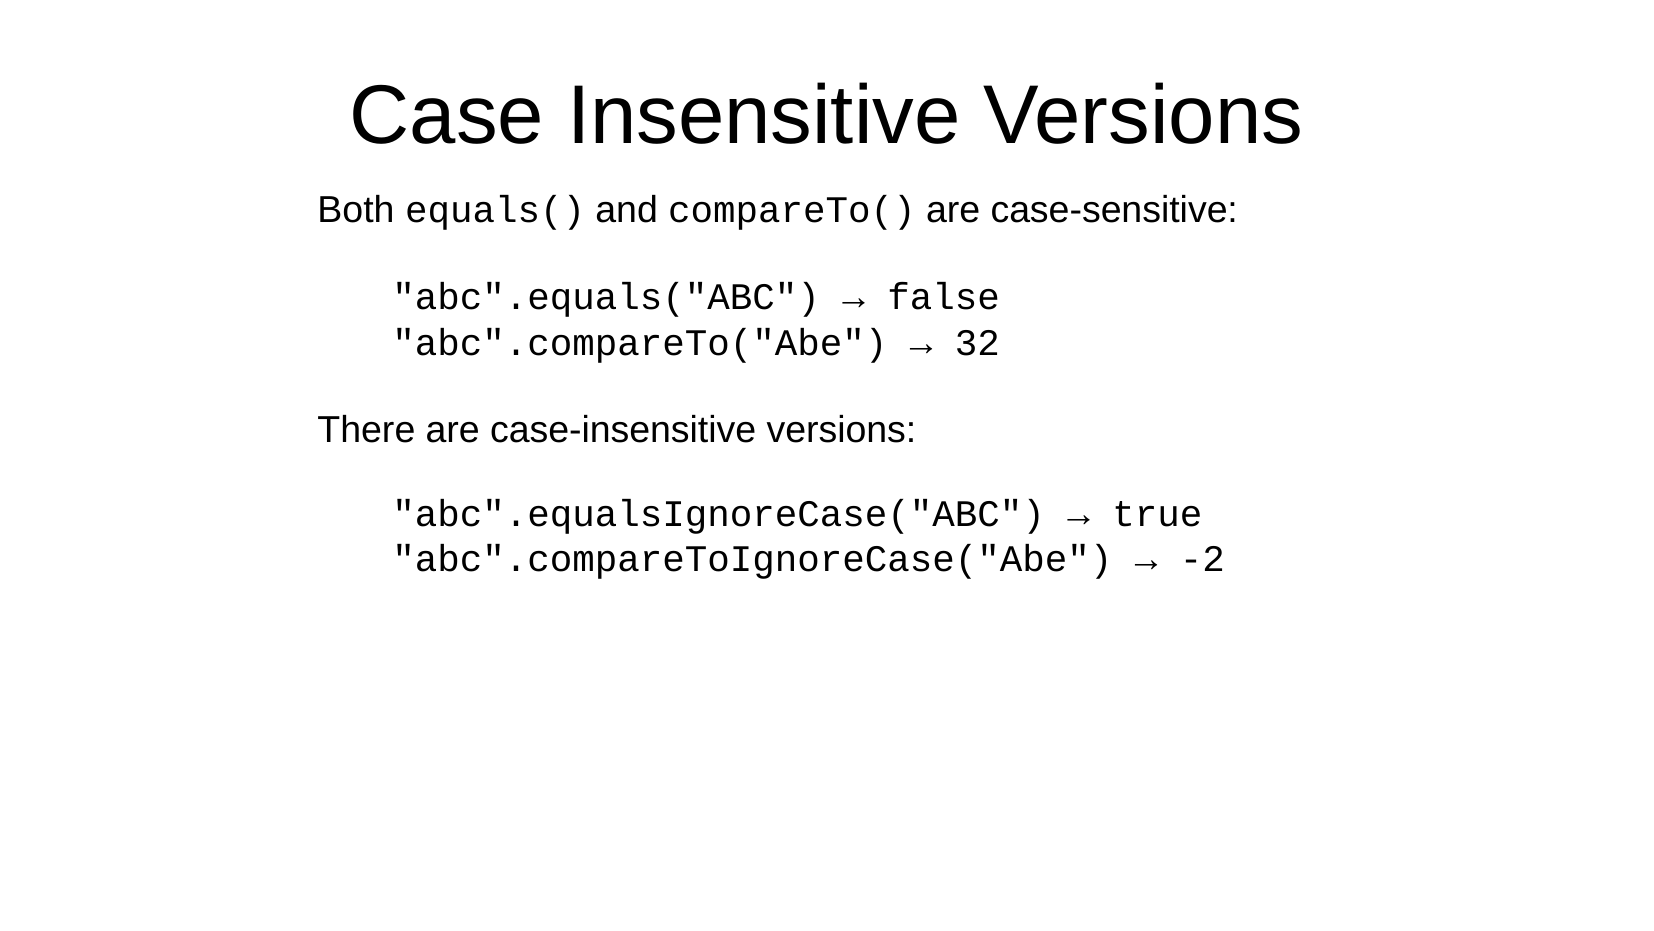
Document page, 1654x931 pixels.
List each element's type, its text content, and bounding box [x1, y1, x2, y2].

title Case Insensitive Versions [82, 37, 1571, 193]
text_box Both equals() and compareTo() are case-sensitive: "abc".equals("ABC") → false "abc".compareTo("Abe") → 32 There are case-insensitive versions: "abc".equalsIgnoreCase("ABC") → true "abc".compareToIgnoreCase("Abe") → -2 [302, 181, 1284, 633]
